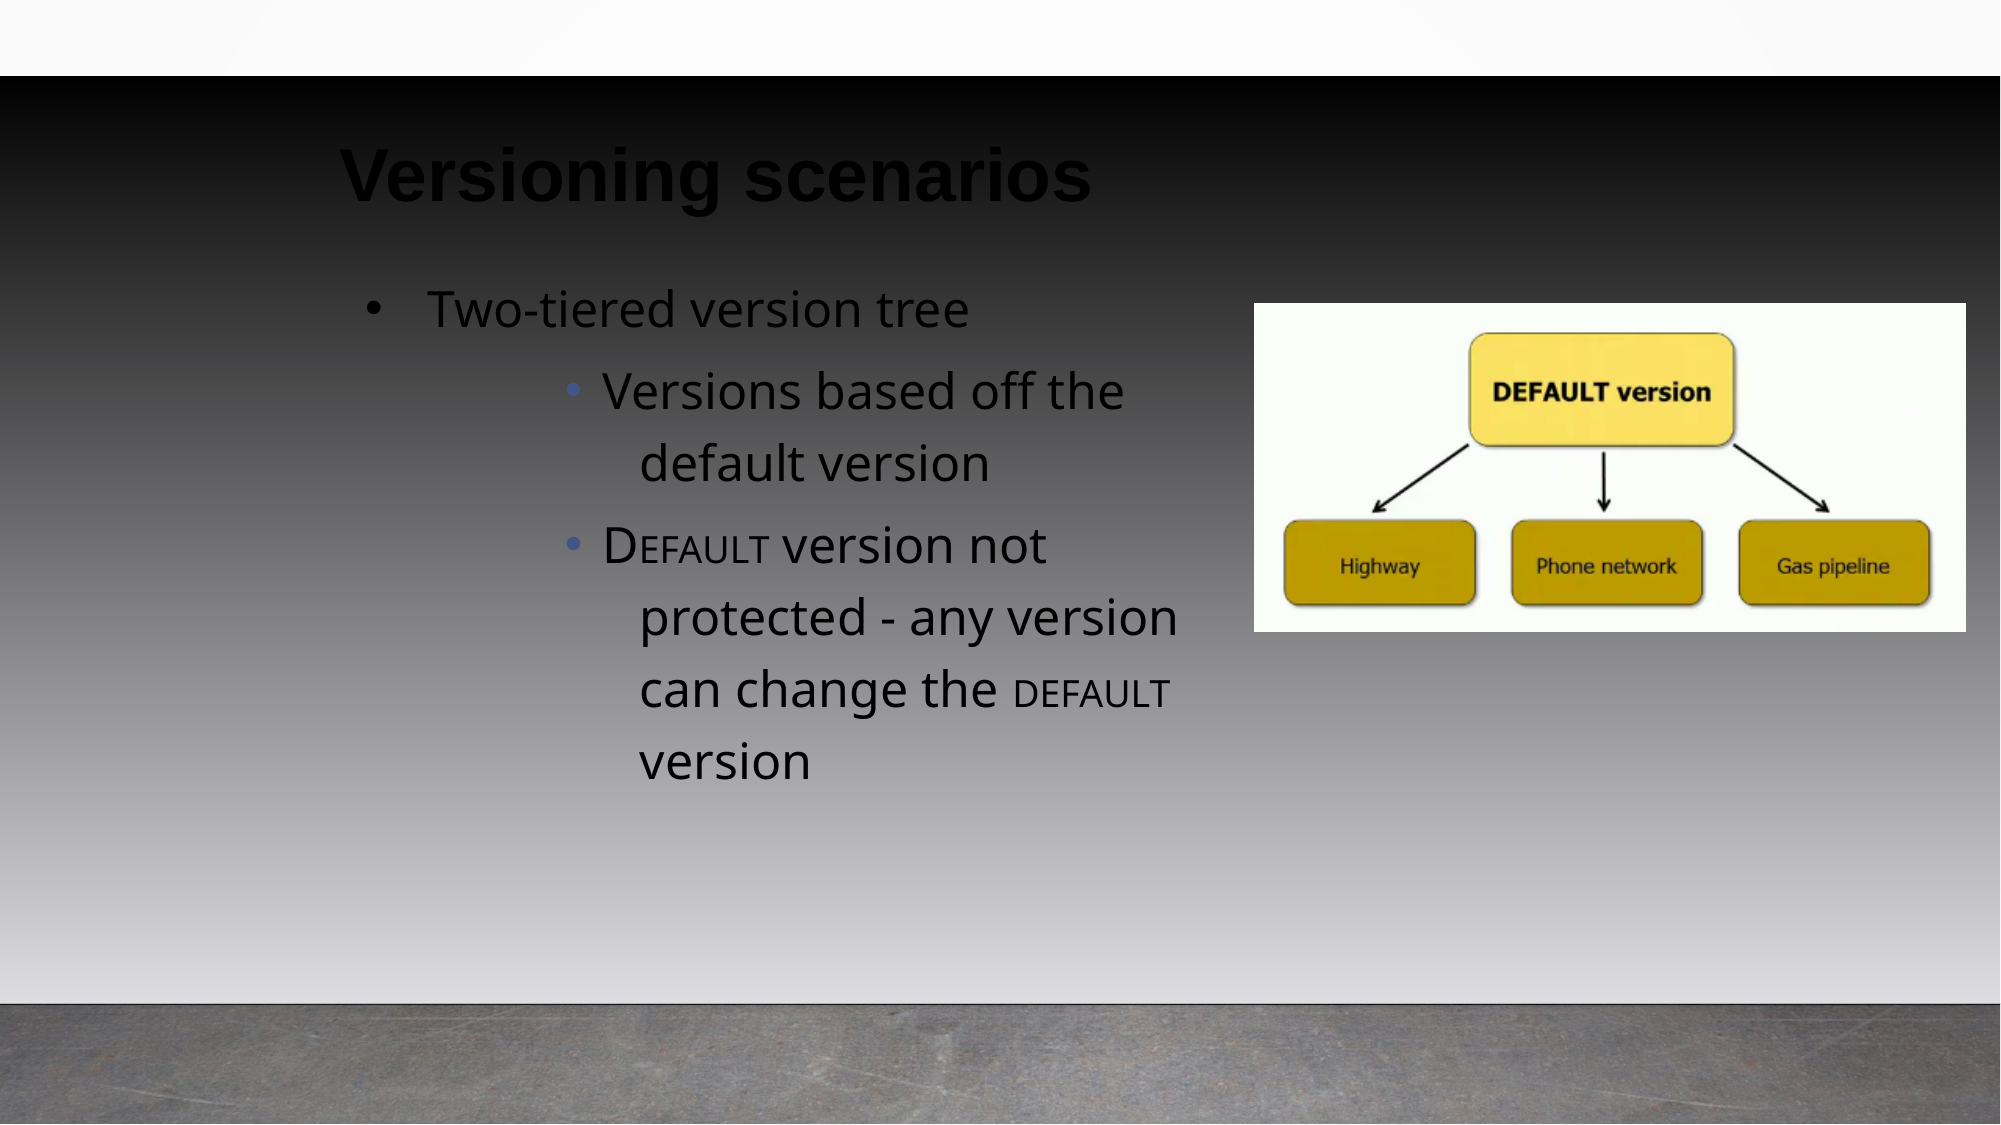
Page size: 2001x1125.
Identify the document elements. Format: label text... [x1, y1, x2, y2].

picture [1254, 303, 1966, 632]
list Two-tiered version tree Versions based off the default version DEFAULT version not protected - any version can change the DEFAULT version [324, 262, 1210, 1078]
title Versioning scenarios [324, 45, 1675, 233]
